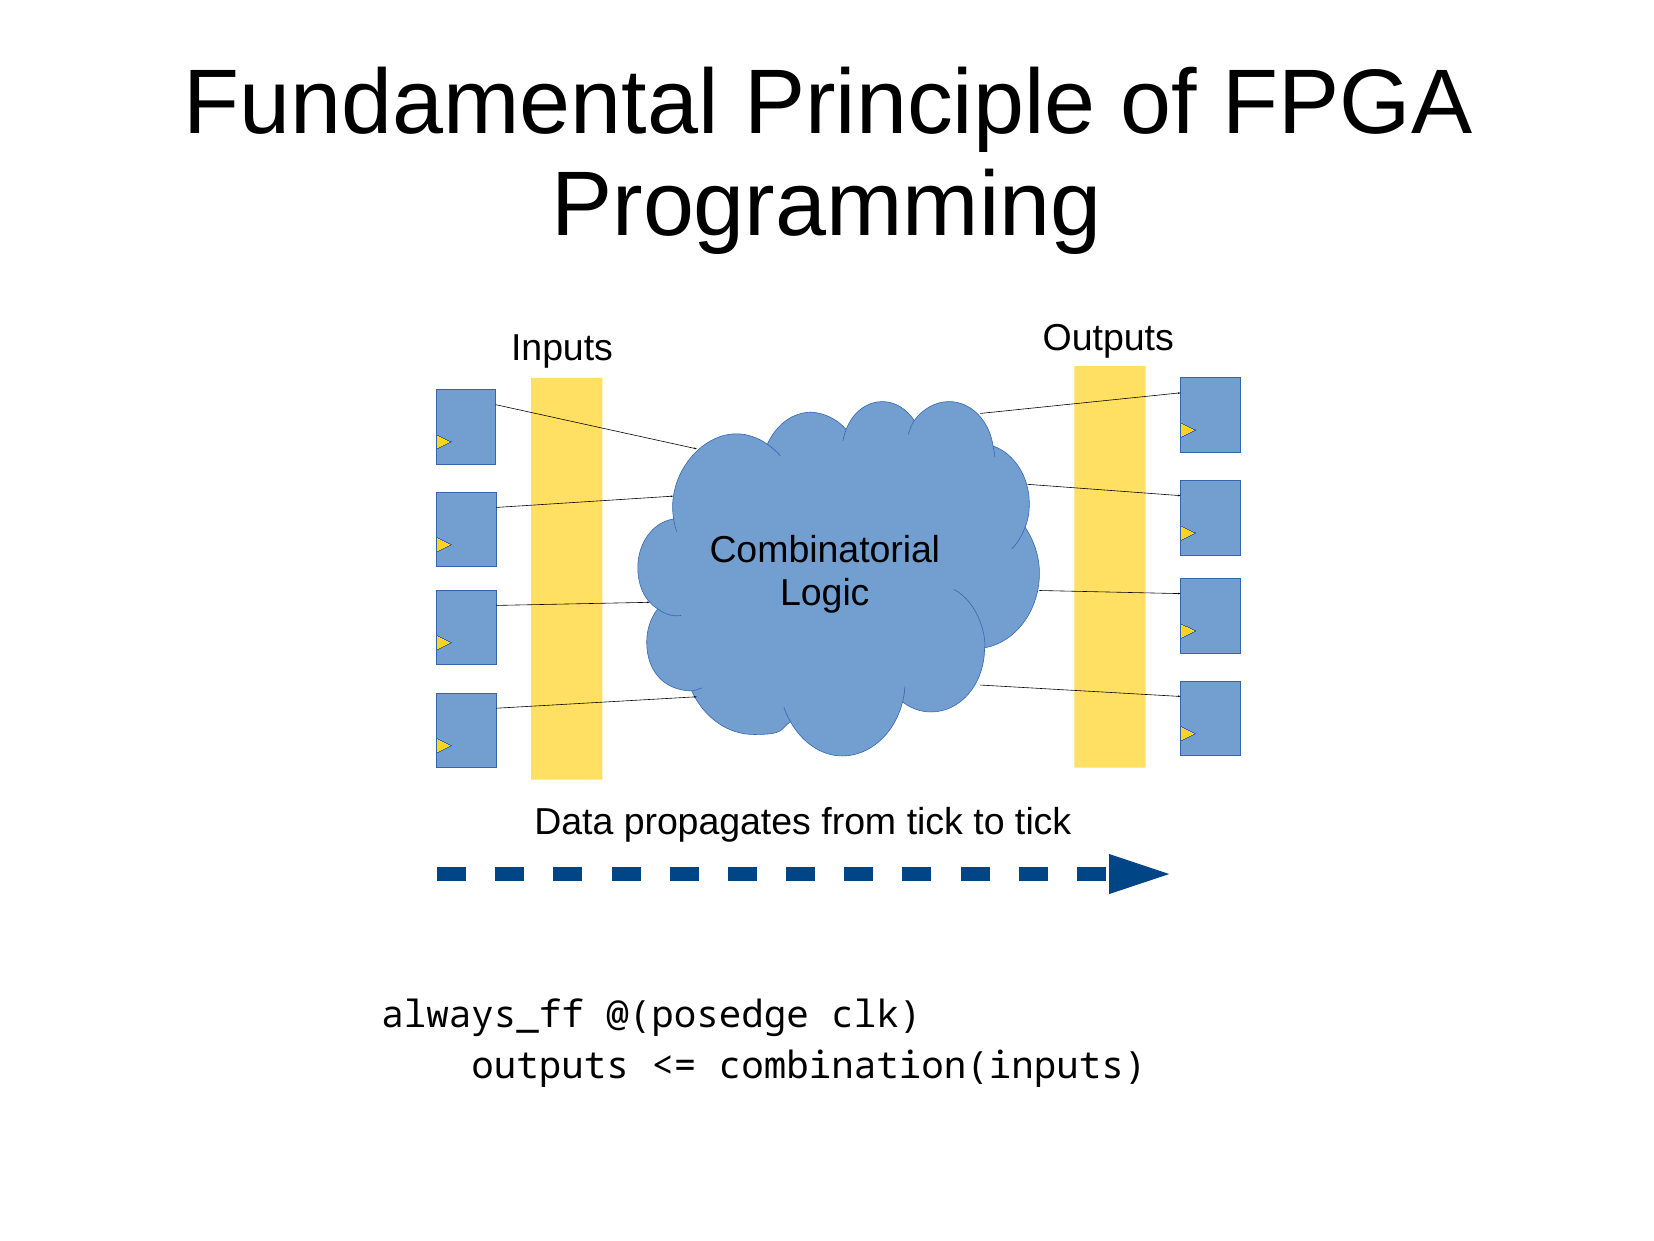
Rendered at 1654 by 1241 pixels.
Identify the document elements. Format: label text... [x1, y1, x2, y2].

text_box Inputs [496, 318, 629, 377]
text_box [531, 377, 603, 427]
title Fundamental Principle of FPGA Programming [82, 49, 1571, 257]
text_box [1074, 489, 1146, 592]
text_box [531, 501, 603, 604]
text_box [531, 703, 603, 780]
text_box [436, 693, 497, 768]
text_box [1074, 397, 1146, 492]
text_box [436, 492, 497, 567]
text_box Data propagates from tick to tick [519, 793, 1090, 851]
text_box [1180, 578, 1241, 654]
text_box always_ff @(posedge clk) outputs <= combination(inputs) [366, 980, 1406, 1083]
text_box [1180, 377, 1241, 453]
text_box [1074, 691, 1146, 768]
text_box [436, 590, 497, 665]
text_box [1180, 681, 1241, 756]
text_box [531, 604, 603, 705]
text_box Outputs [1027, 308, 1190, 367]
text_box [1074, 367, 1146, 403]
text_box [531, 413, 603, 504]
text_box [436, 389, 496, 465]
text_box Combinatorial Logic [637, 401, 1040, 756]
text_box [1180, 480, 1241, 556]
text_box [1074, 592, 1146, 694]
